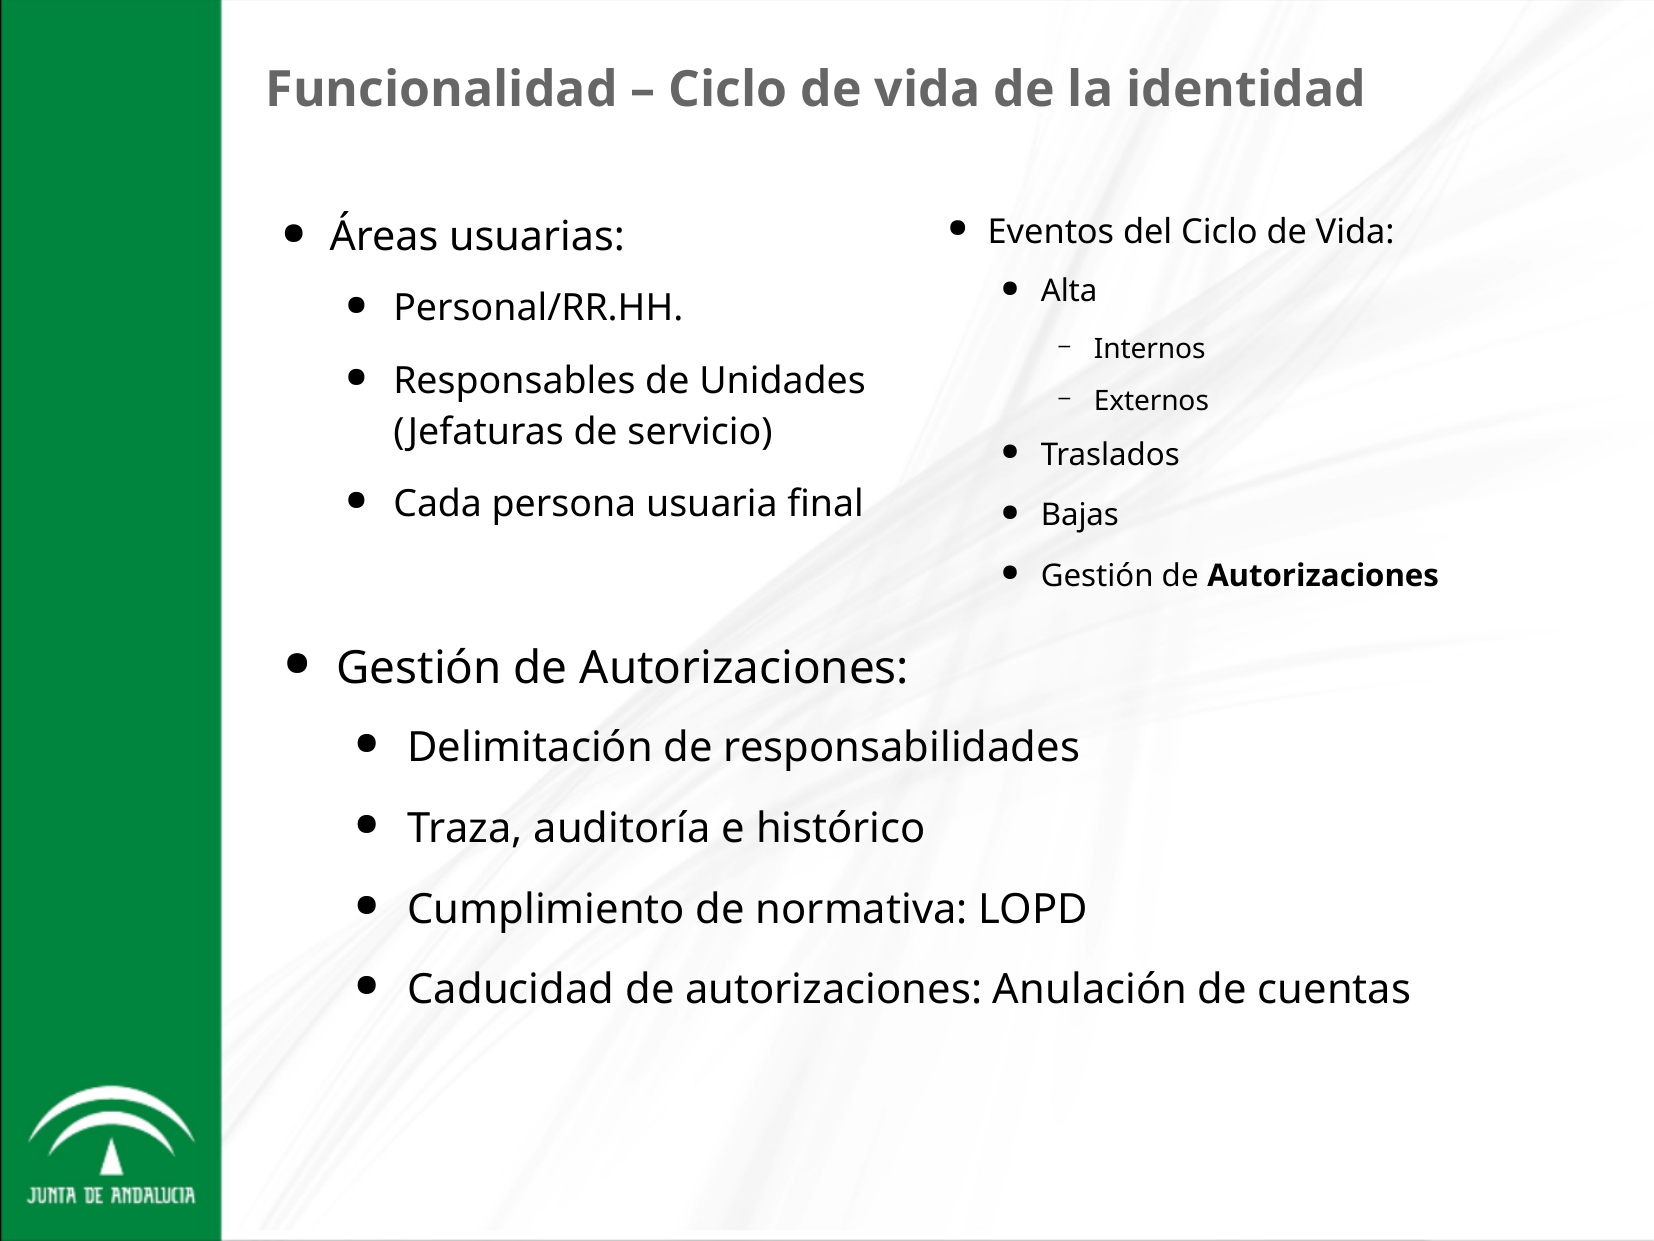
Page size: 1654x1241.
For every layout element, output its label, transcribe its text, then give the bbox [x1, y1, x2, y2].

list Gestión de Autorizaciones: Delimitación de responsabilidades Traza, auditoría e histórico Cumplimiento de normativa: LOPD Caducidad de autorizaciones: Anulación de cuentas [265, 634, 1571, 1025]
list Áreas usuarias: Personal/RR.HH. Responsables de Unidades (Jefaturas de servicio) Cada persona usuaria final [265, 206, 903, 598]
picture [0, 0, 1654, 1241]
title Funcionalidad – Ciclo de vida de la identidad [265, 37, 1571, 136]
list Eventos del Ciclo de Vida: Alta Internos Externos Traslados Bajas Gestión de Autorizaciones [934, 206, 1572, 598]
